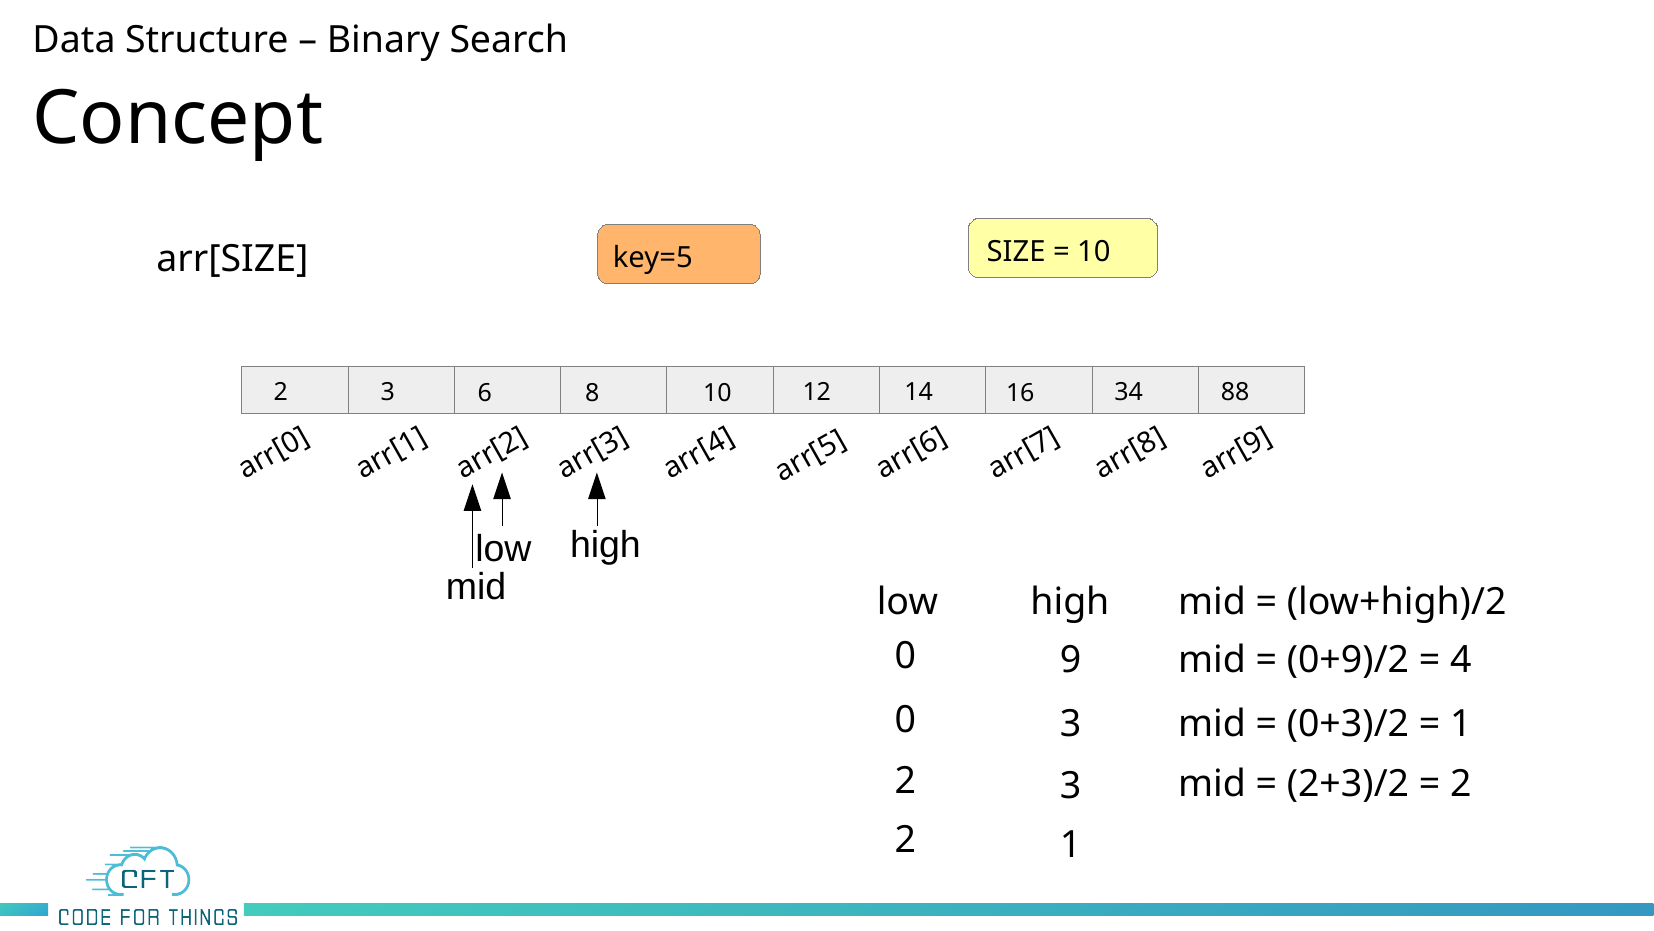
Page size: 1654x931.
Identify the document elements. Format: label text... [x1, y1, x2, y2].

text_box [436, 366, 828, 414]
text_box key=5 [590, 229, 768, 284]
text_box 12 [787, 366, 870, 411]
text_box mid = (low+high)/2 [1163, 566, 1563, 625]
text_box arr[1] [330, 389, 467, 505]
text_box arr[4] [641, 412, 780, 505]
text_box high [555, 516, 656, 573]
text_box 3 [1045, 689, 1099, 748]
text_box arr[7] [964, 412, 1104, 505]
text_box [1181, 366, 1206, 414]
text_box arr[8] [1072, 389, 1207, 505]
text_box mid = (2+3)/2 = 2 [1163, 749, 1654, 810]
text_box 9 [1045, 625, 1099, 684]
text_box arr[2] [430, 393, 567, 505]
text_box [599, 224, 759, 229]
text_box 3 [1045, 750, 1099, 809]
text_box 2 [879, 805, 934, 864]
text_box mid = (0+3)/2 = 1 [1163, 689, 1654, 749]
picture [59, 846, 237, 925]
text_box 3 [365, 366, 436, 411]
text_box arr[6] [857, 404, 992, 505]
text_box SIZE = 10 [971, 222, 1152, 272]
text_box 14 [889, 366, 971, 418]
text_box [329, 366, 403, 414]
text_box low [460, 519, 547, 577]
text_box 10 [688, 367, 774, 412]
text_box 1 [1045, 809, 1099, 869]
text_box 8 [570, 367, 652, 412]
text_box 34 [1099, 366, 1181, 418]
text_box [968, 218, 1158, 278]
text_box 16 [991, 366, 1088, 418]
text_box 0 [879, 685, 934, 744]
text_box arr[9] [1175, 390, 1317, 505]
text_box 2 [879, 746, 934, 805]
text_box low [862, 566, 957, 626]
text_box arr[3] [531, 404, 673, 505]
text_box 88 [1206, 366, 1288, 418]
text_box 2 [258, 366, 329, 411]
title Data Structure – Binary Search Concept [32, 12, 1184, 166]
text_box [241, 366, 285, 414]
text_box mid [431, 558, 521, 648]
text_box arr[SIZE] [141, 224, 355, 291]
text_box [971, 366, 991, 414]
text_box [870, 366, 889, 414]
text_box arr[0] [212, 397, 353, 505]
text_box arr[5] [750, 407, 891, 508]
text_box 6 [462, 367, 545, 412]
text_box high [1015, 566, 1128, 626]
text_box mid = (0+9)/2 = 4 [1163, 625, 1654, 686]
text_box [1088, 366, 1099, 414]
text_box 0 [879, 620, 934, 680]
text_box [1288, 366, 1305, 414]
